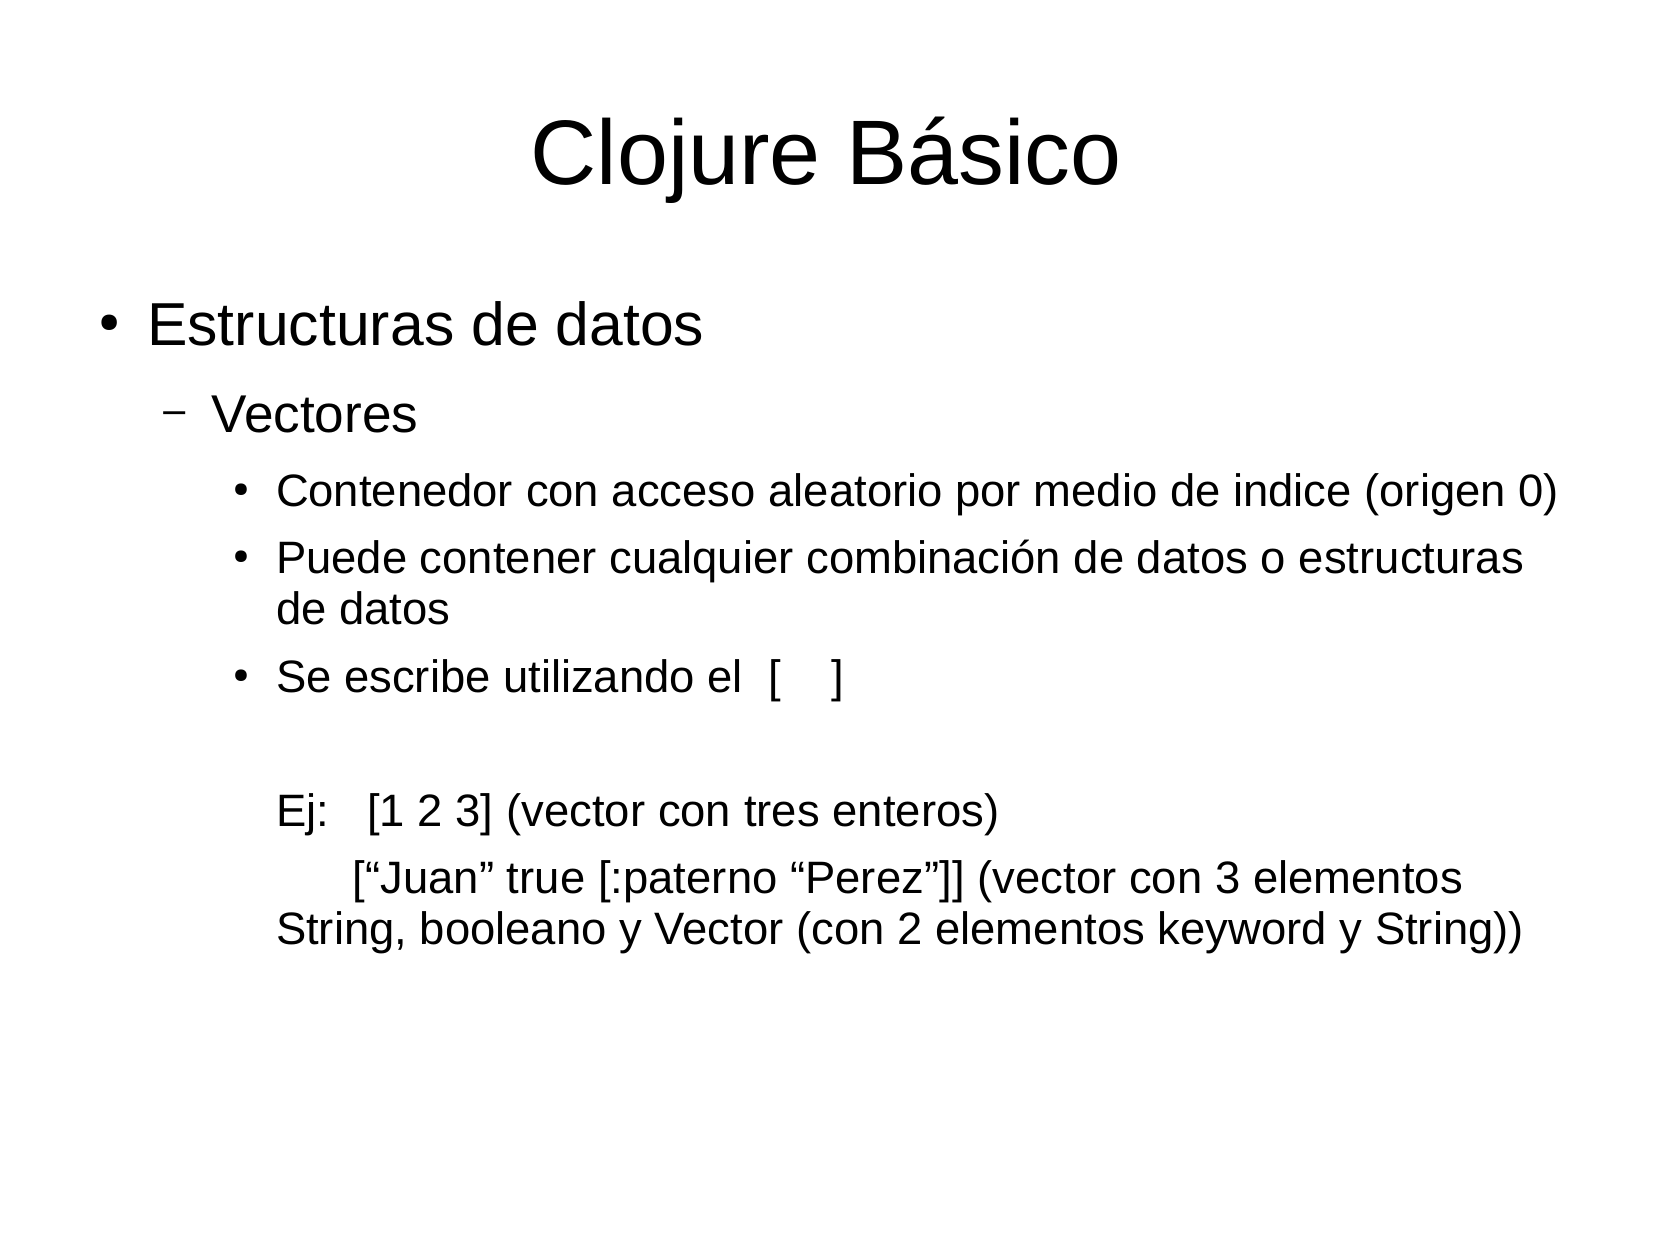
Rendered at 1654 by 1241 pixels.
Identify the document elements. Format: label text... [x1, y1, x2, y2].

list Estructuras de datos Vectores Contenedor con acceso aleatorio por medio de indice (origen 0) Puede contener cualquier combinación de datos o estructuras de datos Se escribe utilizando el [ ] Ej: [1 2 3] (vector con tres enteros) [“Juan” true [:paterno “Perez”]] (vector con 3 elementos String, booleano y Vector (con 2 elementos keyword y String)) [82, 290, 1571, 1010]
title Clojure Básico [82, 49, 1571, 257]
